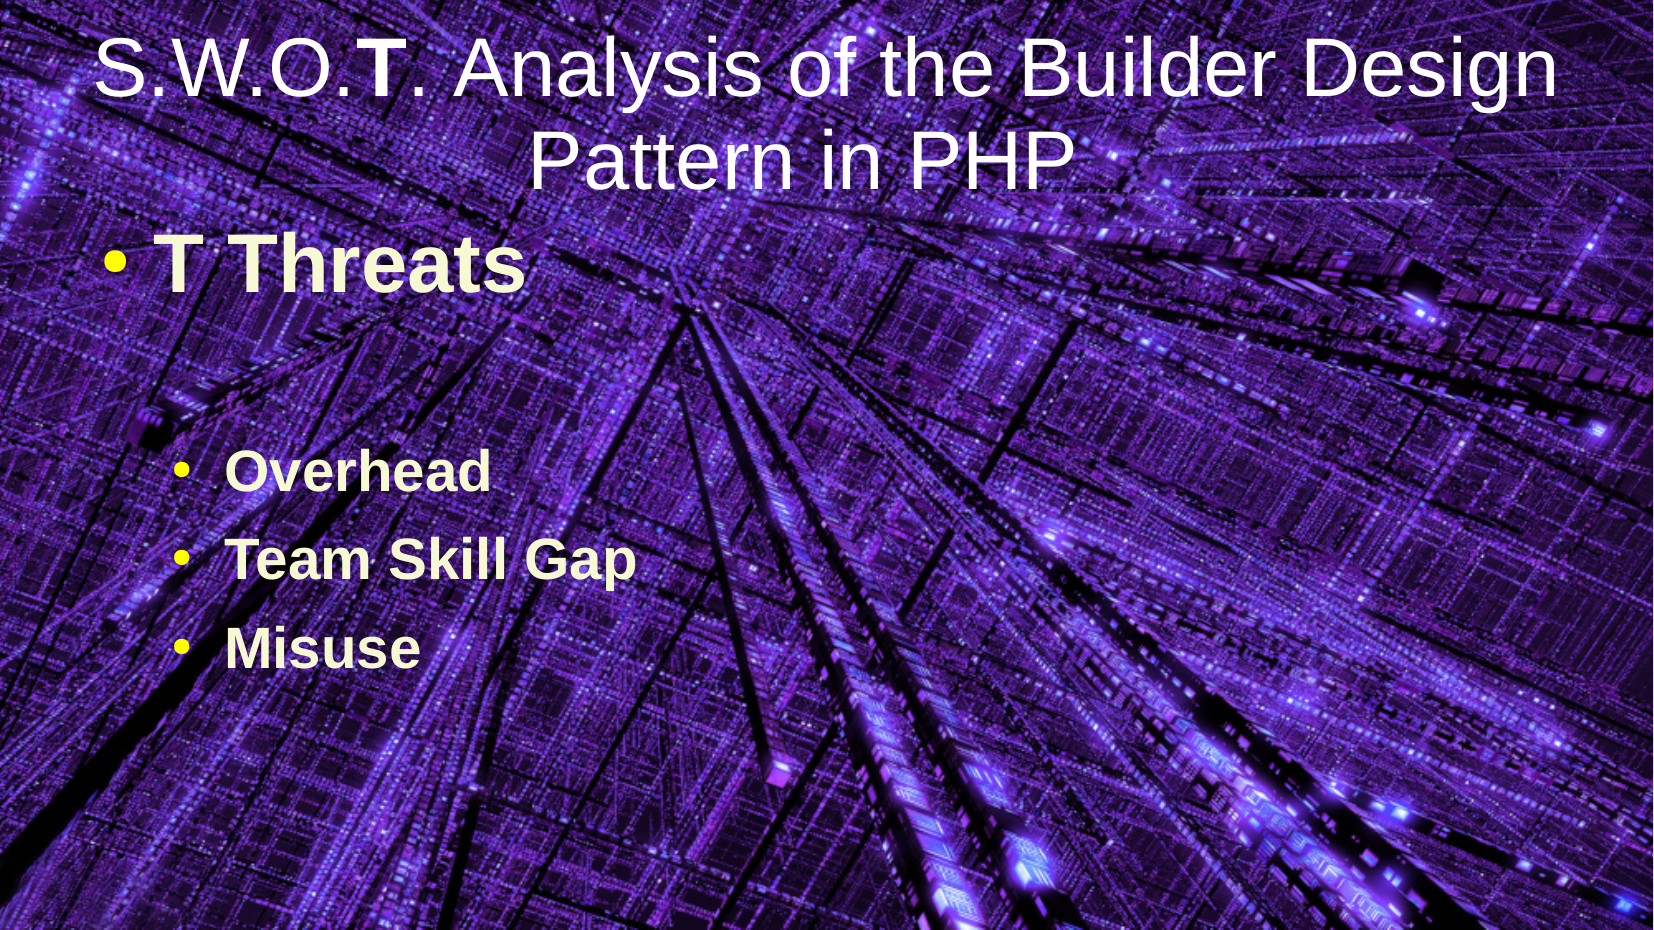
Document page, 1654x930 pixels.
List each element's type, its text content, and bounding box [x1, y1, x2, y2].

picture [0, 0, 1654, 930]
title S.W.O.T. Analysis of the Builder Design Pattern in PHP [82, 21, 1571, 208]
list T Threats Overhead Team Skill Gap Misuse [82, 217, 1571, 757]
